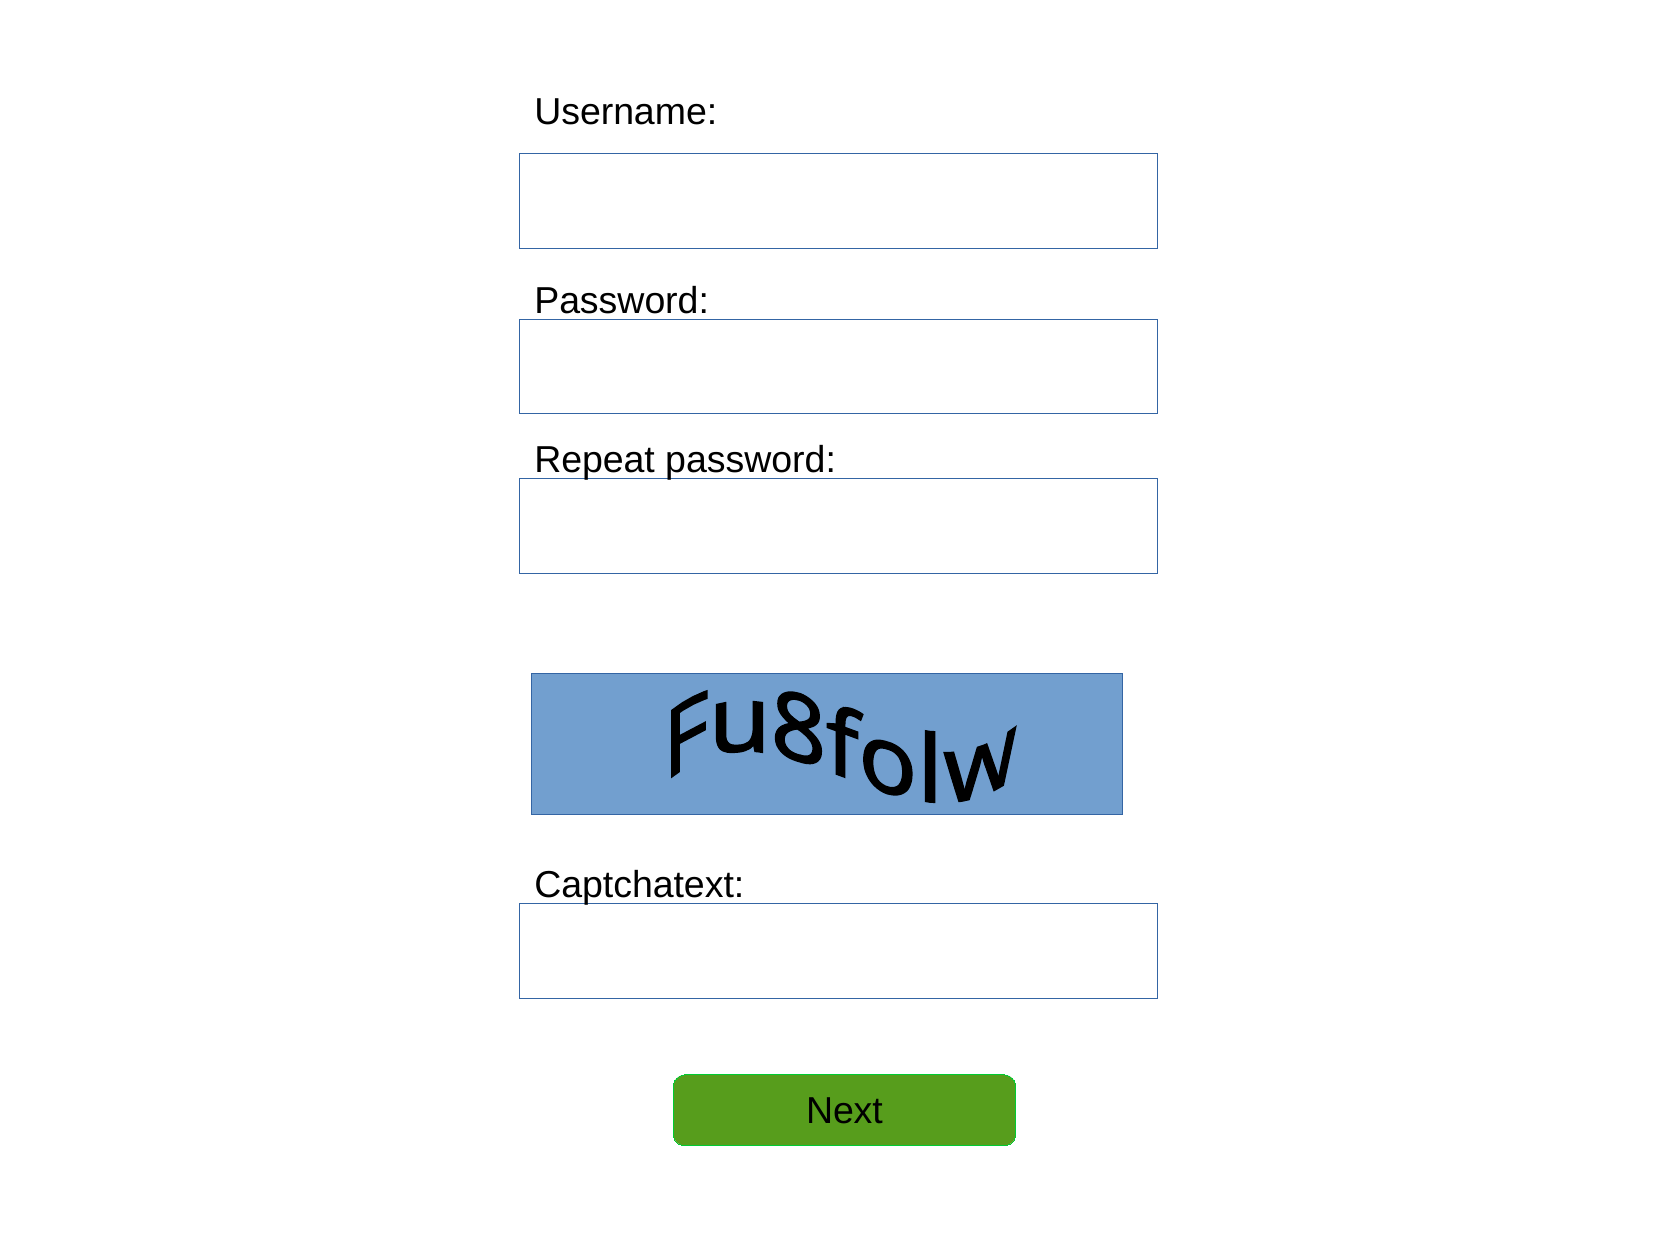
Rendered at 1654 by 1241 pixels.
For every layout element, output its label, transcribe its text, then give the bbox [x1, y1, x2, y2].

text_box [519, 153, 1158, 249]
text_box Fu8folw [925, 730, 935, 803]
text_box [519, 319, 1158, 414]
text_box [519, 478, 1158, 574]
text_box Repeat password: [519, 431, 862, 489]
text_box [531, 673, 1123, 815]
text_box Fu8folw [863, 740, 912, 795]
text_box Next [673, 1074, 1016, 1146]
text_box [519, 903, 1158, 999]
text_box Fu8folw [944, 726, 1016, 802]
text_box Fu8folw [671, 691, 707, 777]
text_box Username: [519, 82, 745, 147]
text_box Captchatext: [519, 856, 771, 914]
text_box Fu8folw [827, 707, 863, 778]
text_box Fu8folw [716, 701, 763, 753]
text_box Password: [519, 271, 735, 329]
text_box Fu8folw [775, 692, 822, 764]
